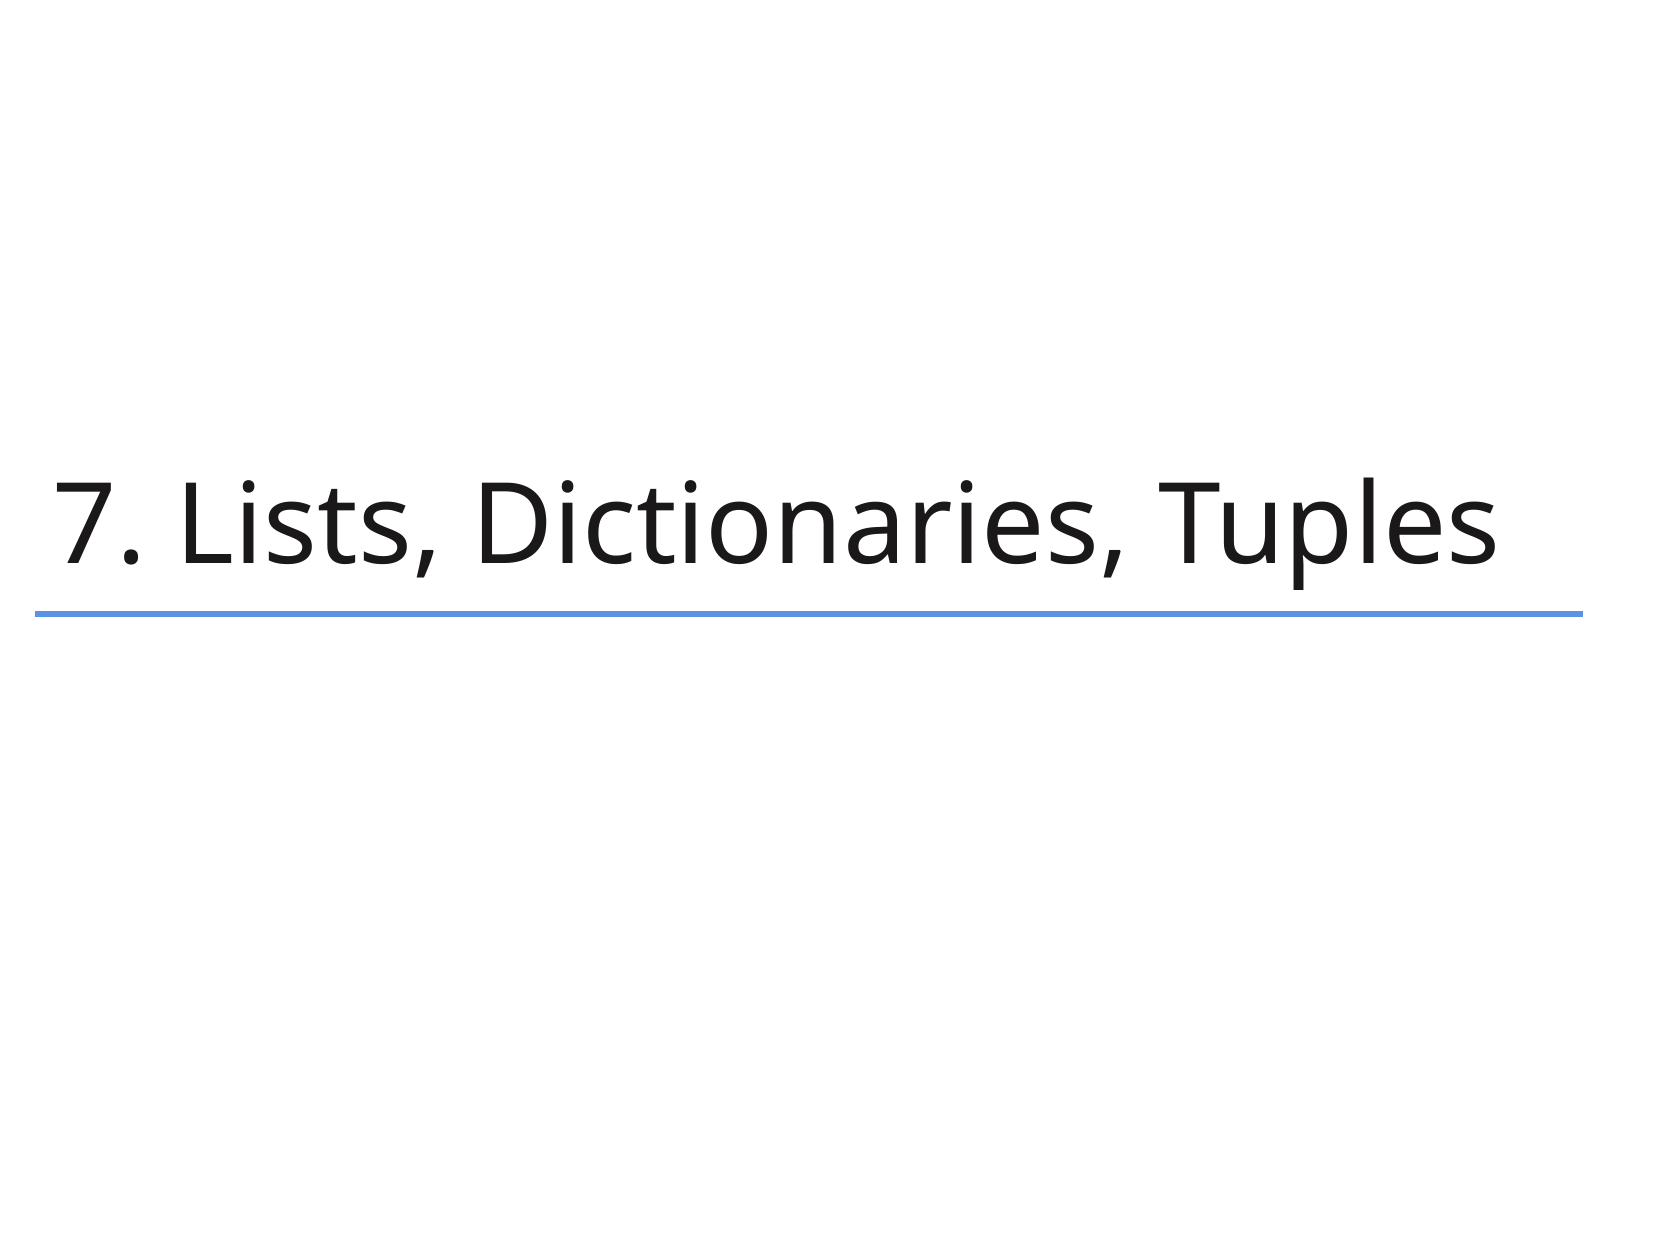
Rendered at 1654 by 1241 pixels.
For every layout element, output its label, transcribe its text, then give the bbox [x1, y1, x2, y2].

text_box 7. Lists, Dictionaries, Tuples [37, 435, 1213, 580]
